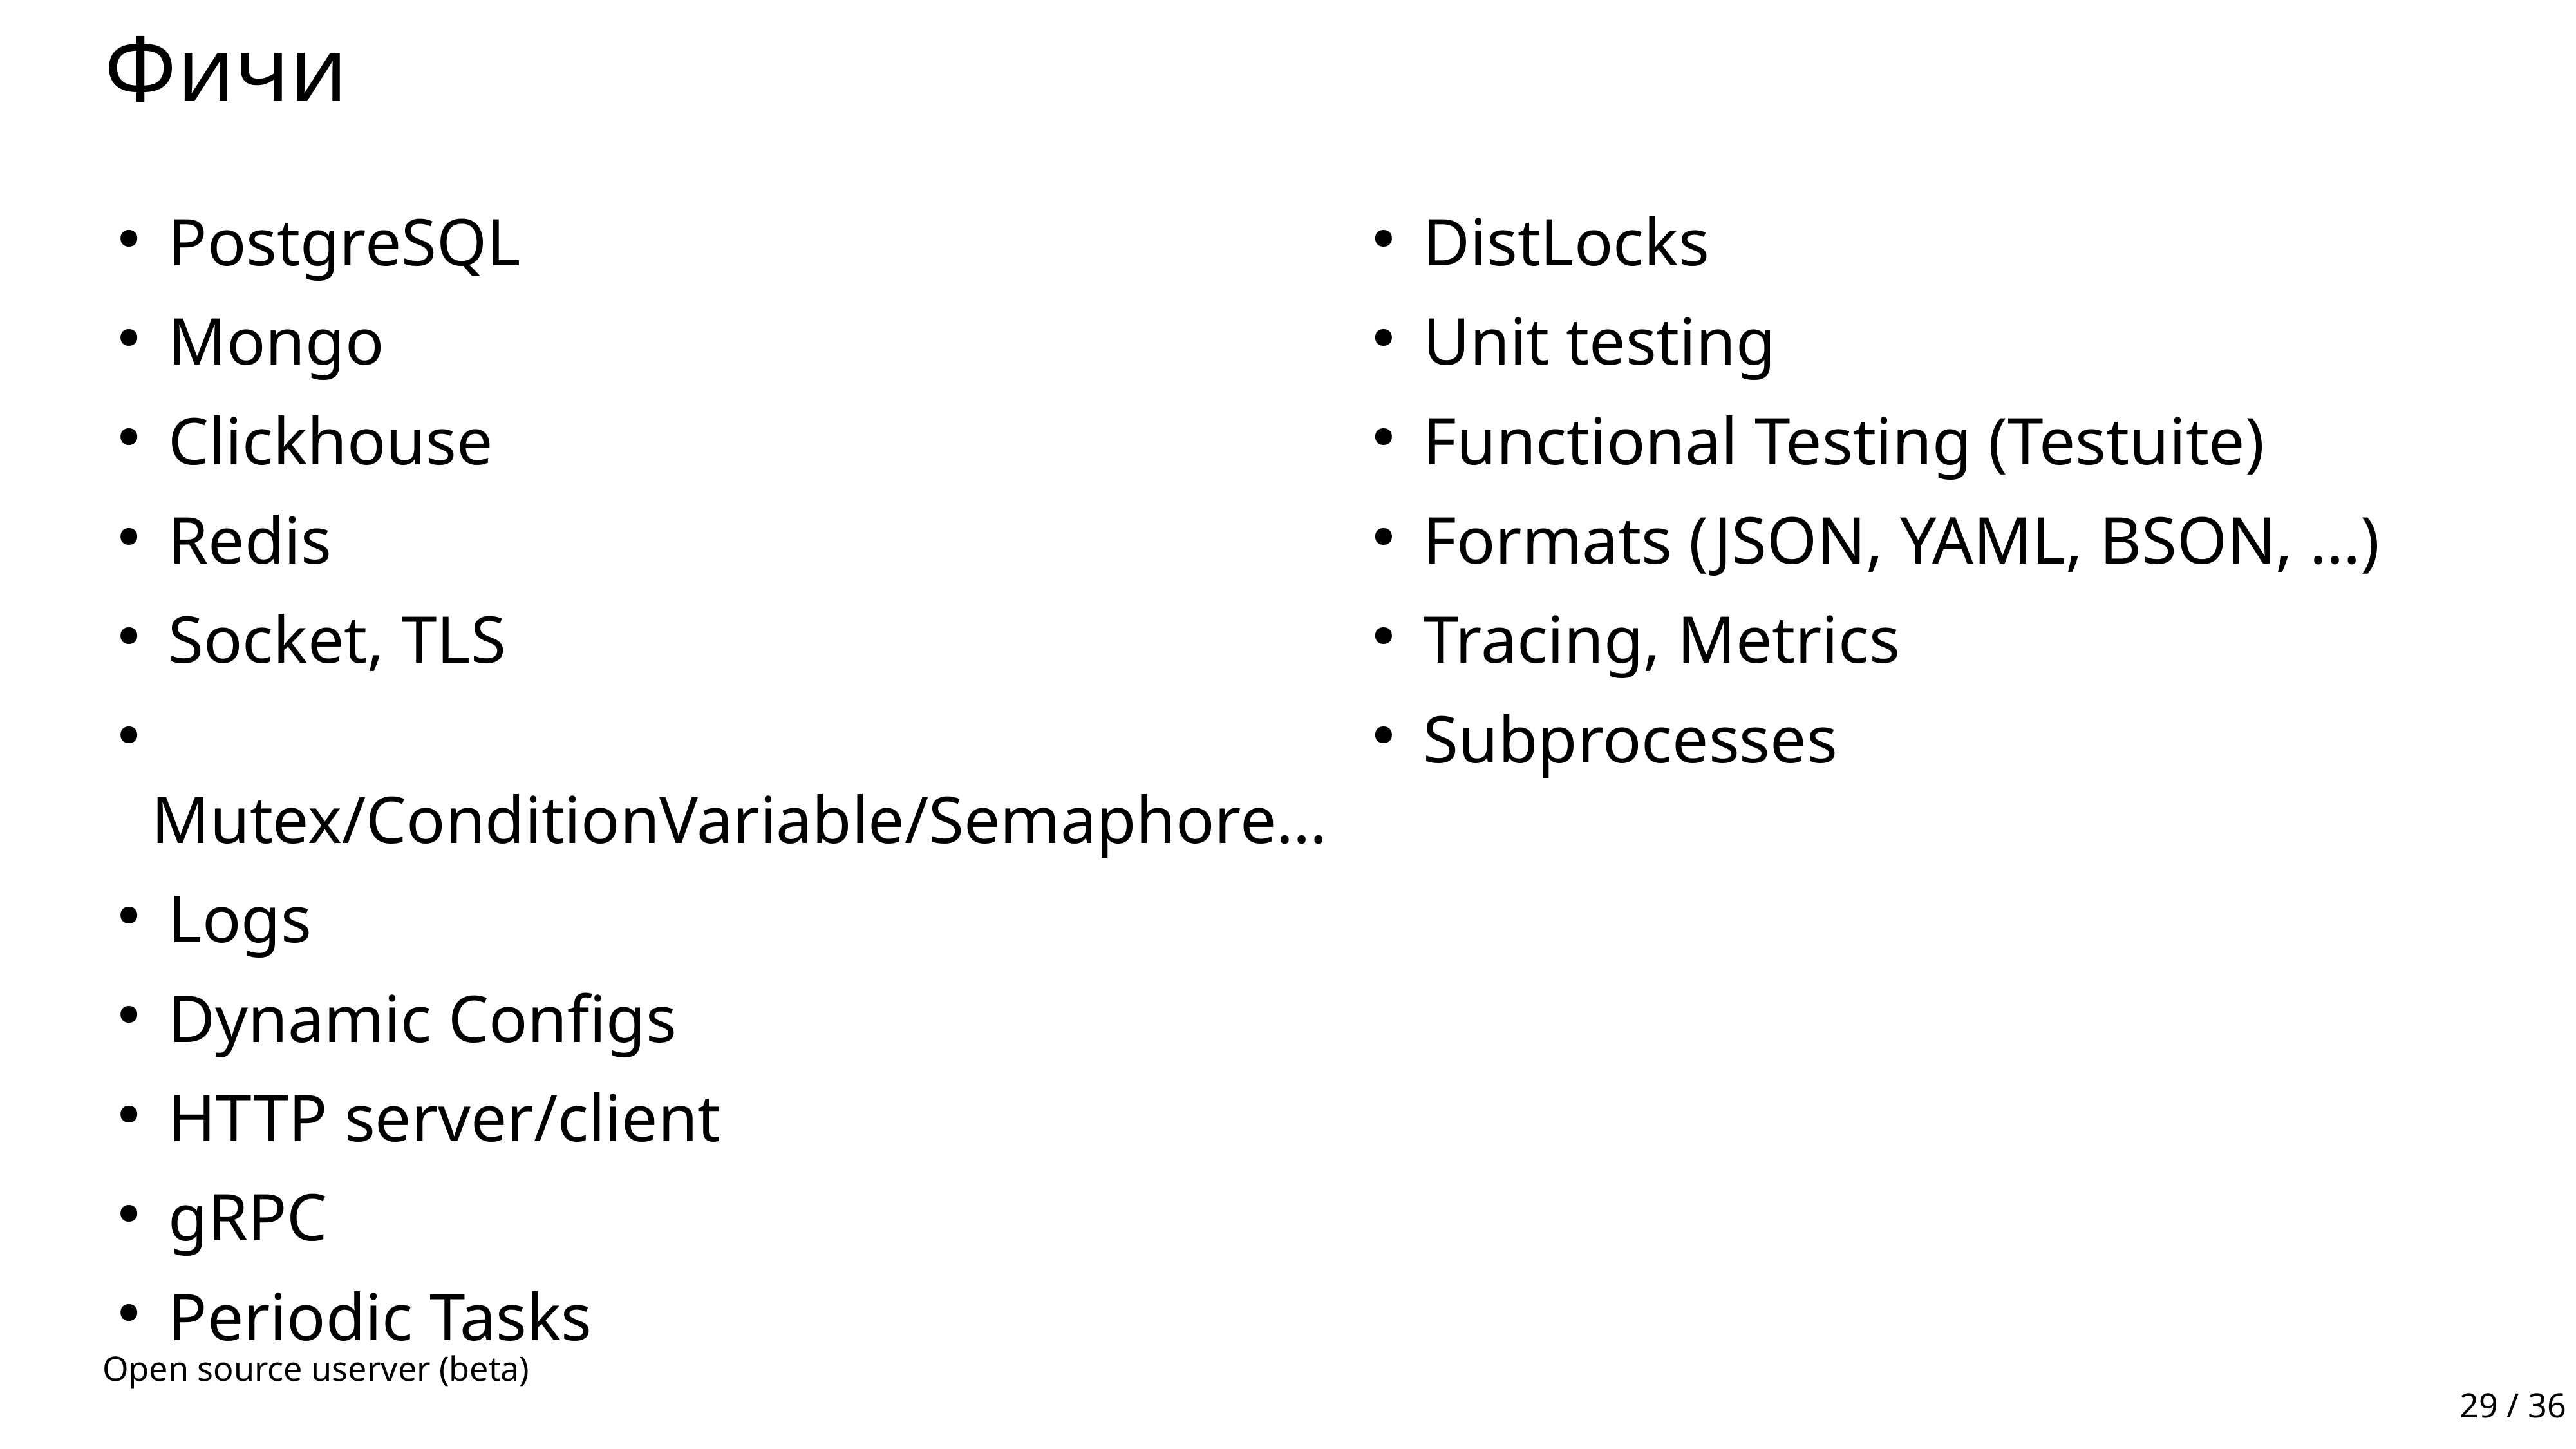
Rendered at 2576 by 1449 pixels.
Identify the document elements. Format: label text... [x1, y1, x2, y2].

list PostgreSQL Mongo Clickhouse Redis Socket, TLS Mutex/ConditionVariable/Semaphore… Logs Dynamic Configs HTTP server/client gRPC Periodic Tasks [97, 193, 1343, 1361]
title Фичи [95, 19, 2576, 155]
list DistLocks Unit testing Functional Testing (Testuite) Formats (JSON, YAML, BSON, …) Tracing, Metrics Subprocesses [1351, 193, 2576, 1361]
list <number> / 36 [1479, 1376, 2576, 1431]
list Open source userver (beta) [93, 1338, 1190, 1393]
